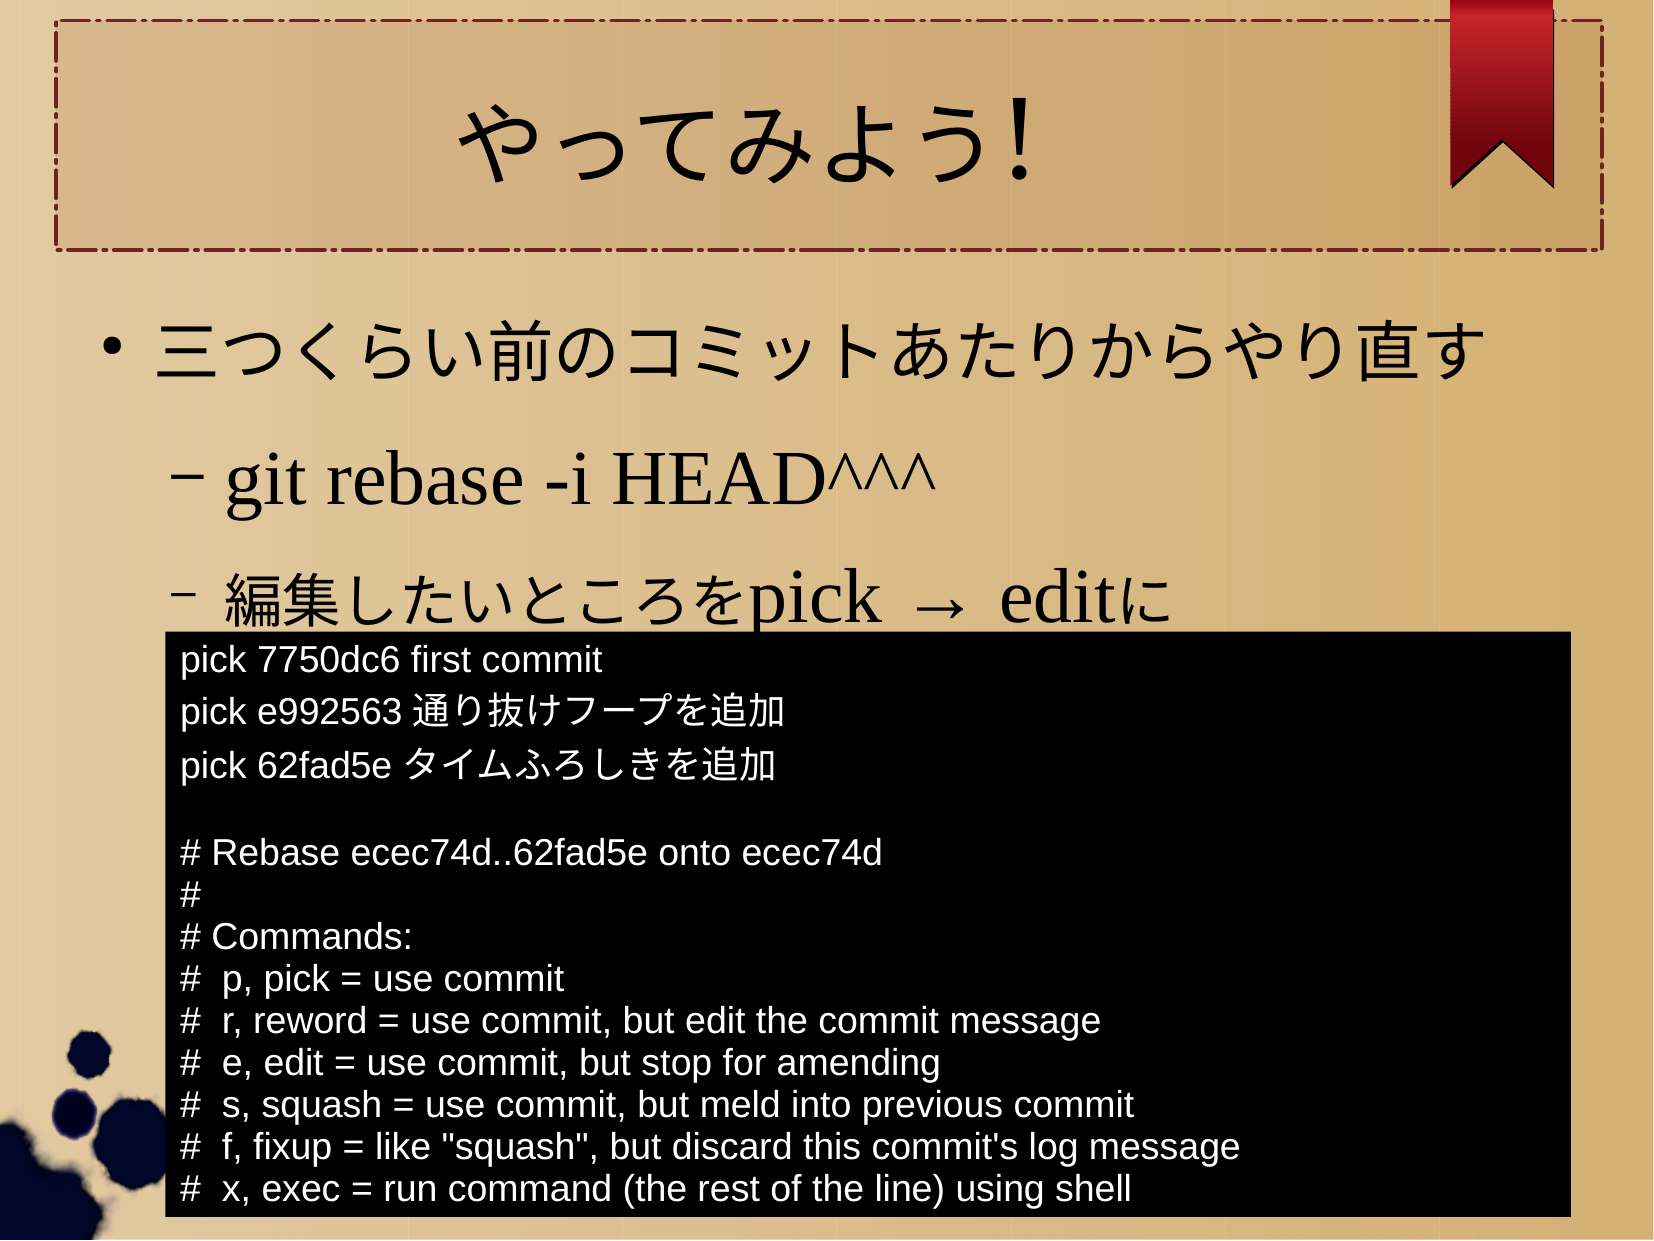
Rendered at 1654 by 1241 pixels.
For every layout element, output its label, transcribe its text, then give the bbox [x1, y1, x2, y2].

list 三つくらい前のコミットあたりからやり直す git rebase -i HEAD^^^ 編集したいところをpick → editに [82, 299, 1571, 1019]
text_box pick 7750dc6 first commit pick e992563 通り抜けフープを追加 pick 62fad5e タイムふろしきを追加 # Rebase ecec74d..62fad5e onto ecec74d # # Commands: # p, pick = use commit # r, reword = use commit, but edit the commit message # e, edit = use commit, but stop for amending # s, squash = use commit, but meld into previous commit # f, fixup = like "squash", but discard this commit's log message # x, exec = run command (the rest of the line) using shell [165, 631, 1571, 1193]
title やってみよう! [82, 47, 1412, 229]
